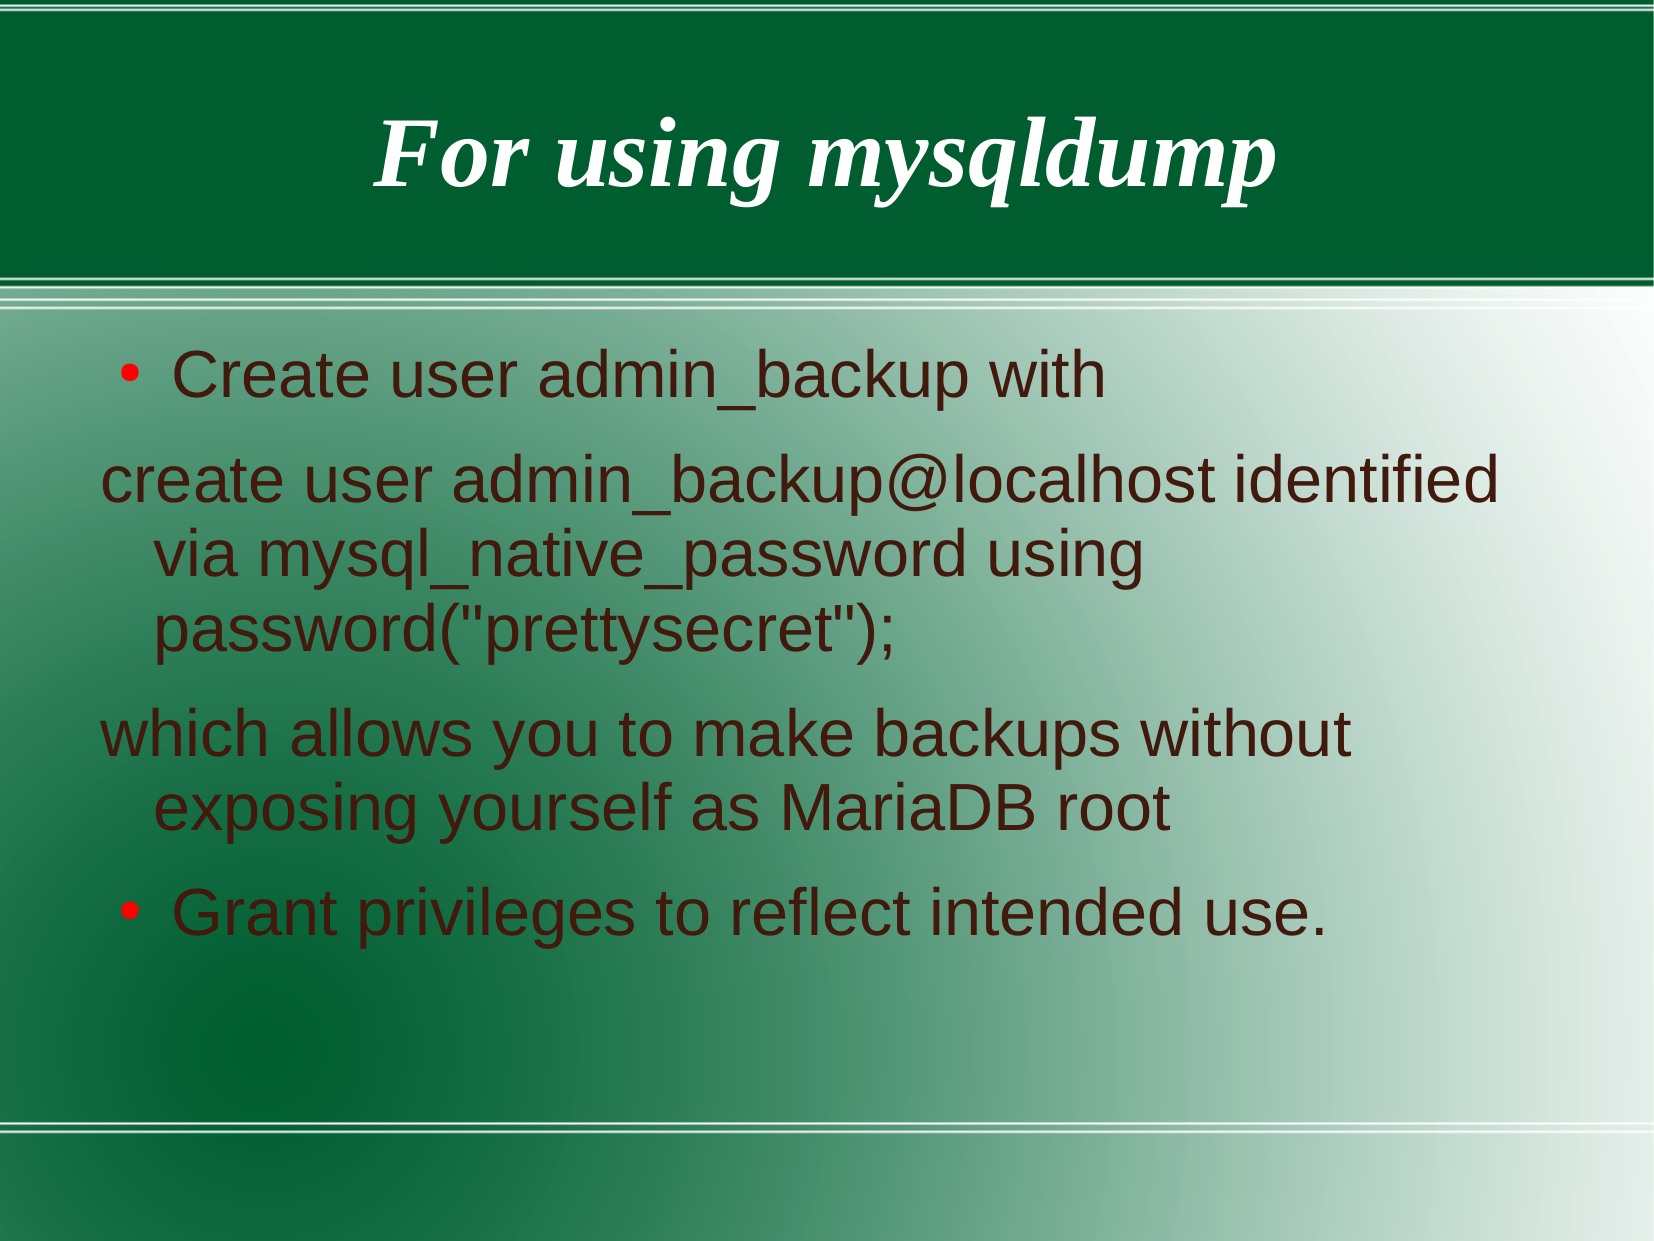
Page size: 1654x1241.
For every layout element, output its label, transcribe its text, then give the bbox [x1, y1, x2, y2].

title For using mysqldump [82, 49, 1571, 257]
list Create user admin_backup with create user admin_backup@localhost identified via mysql_native_password using password("prettysecret"); which allows you to make backups without exposing yourself as MariaDB root Grant privileges to reflect intended use. [82, 337, 1571, 1222]
picture [0, 0, 1654, 1241]
